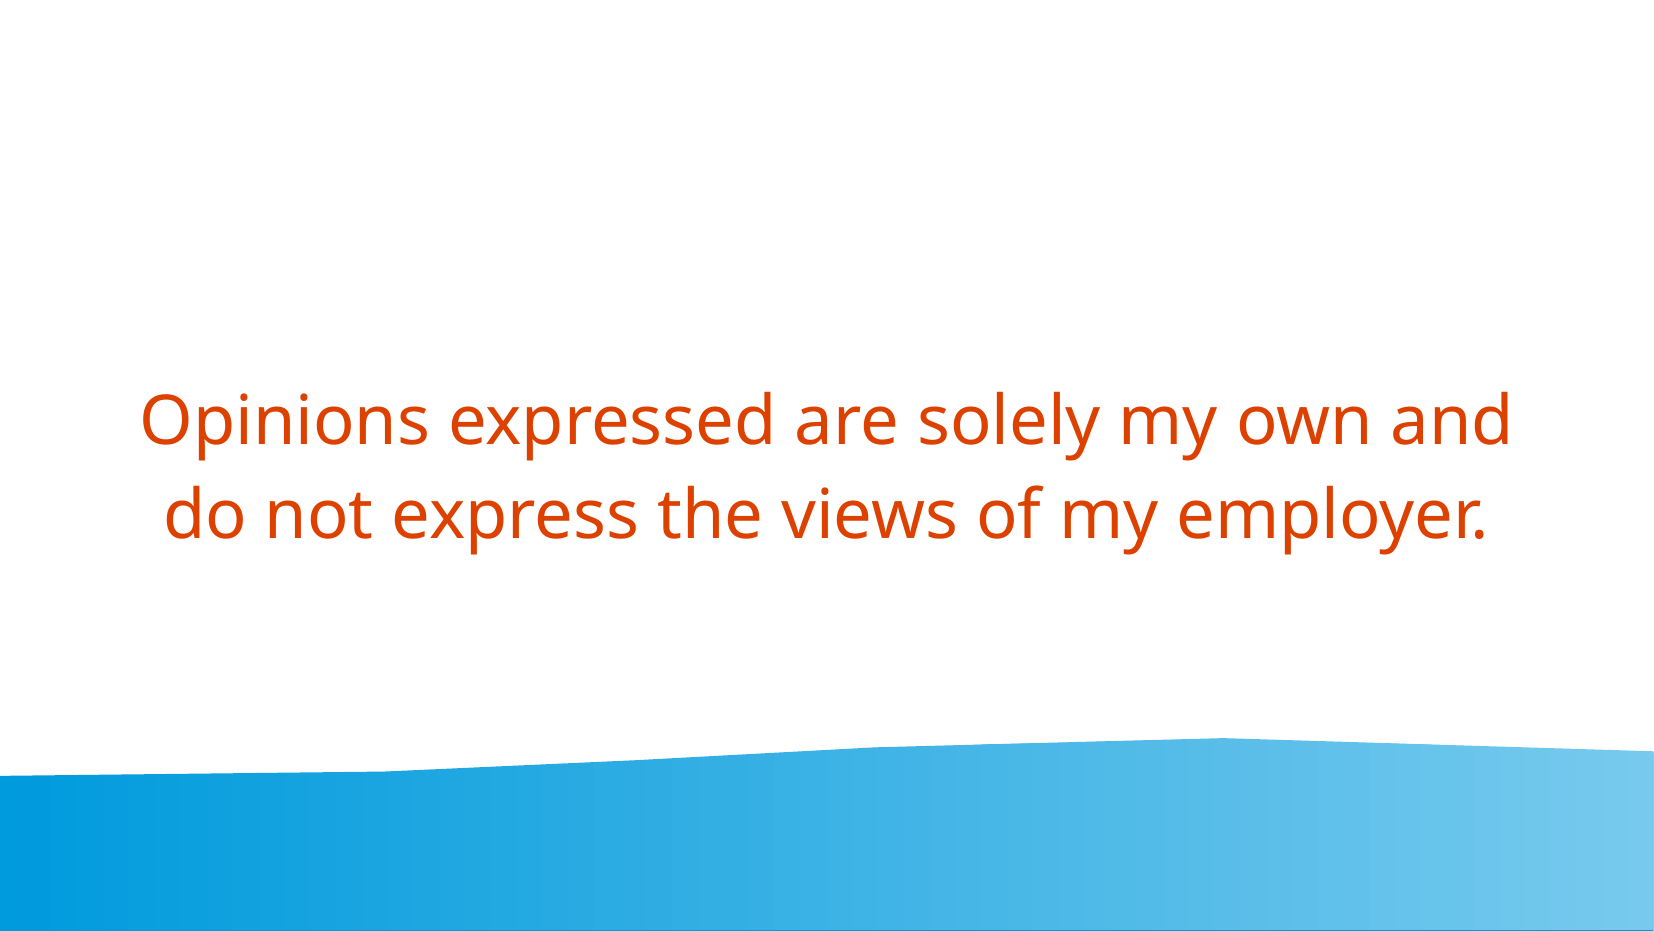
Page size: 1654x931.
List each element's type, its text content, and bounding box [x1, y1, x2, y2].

title Opinions expressed are solely my own and do not express the views of my employer. [88, 365, 1565, 565]
